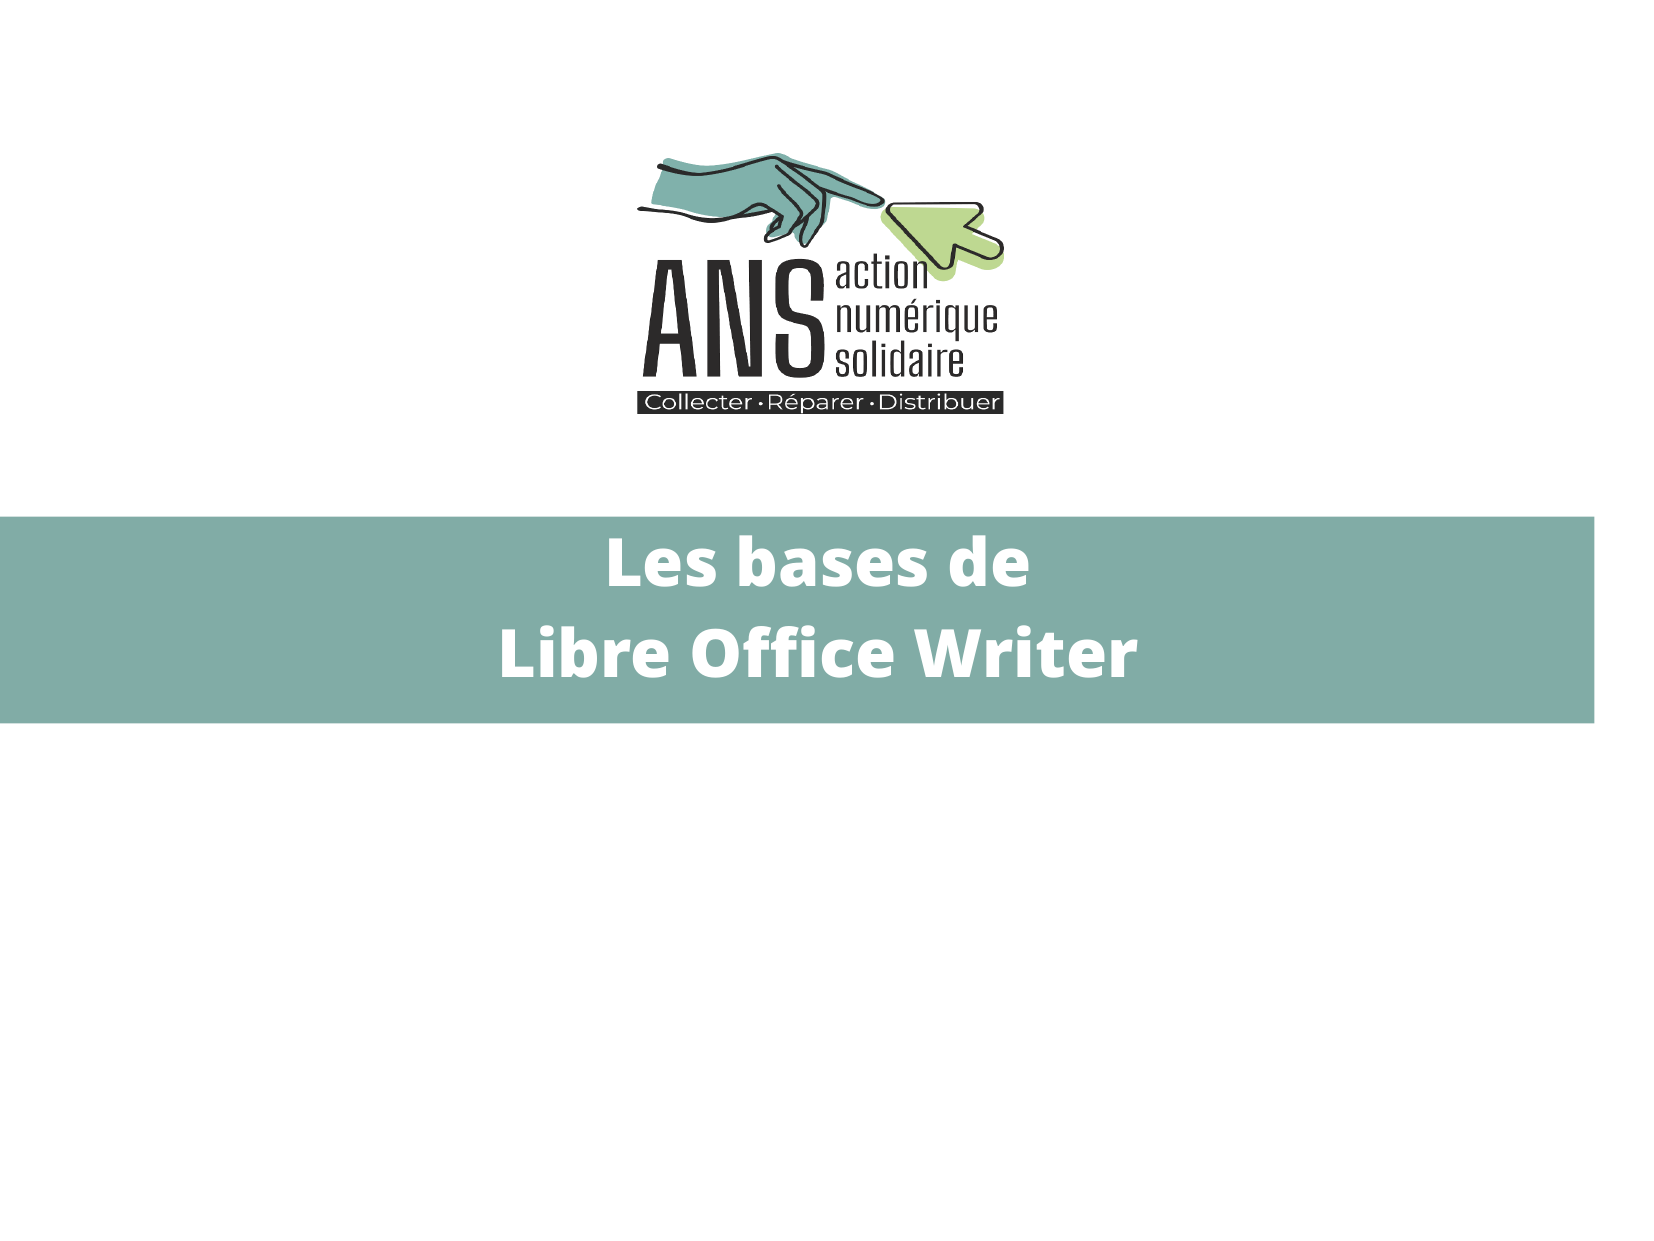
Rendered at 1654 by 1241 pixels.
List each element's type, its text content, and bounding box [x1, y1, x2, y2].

picture [637, 153, 1004, 414]
title Les bases de Libre Office Writer [59, 519, 1595, 697]
